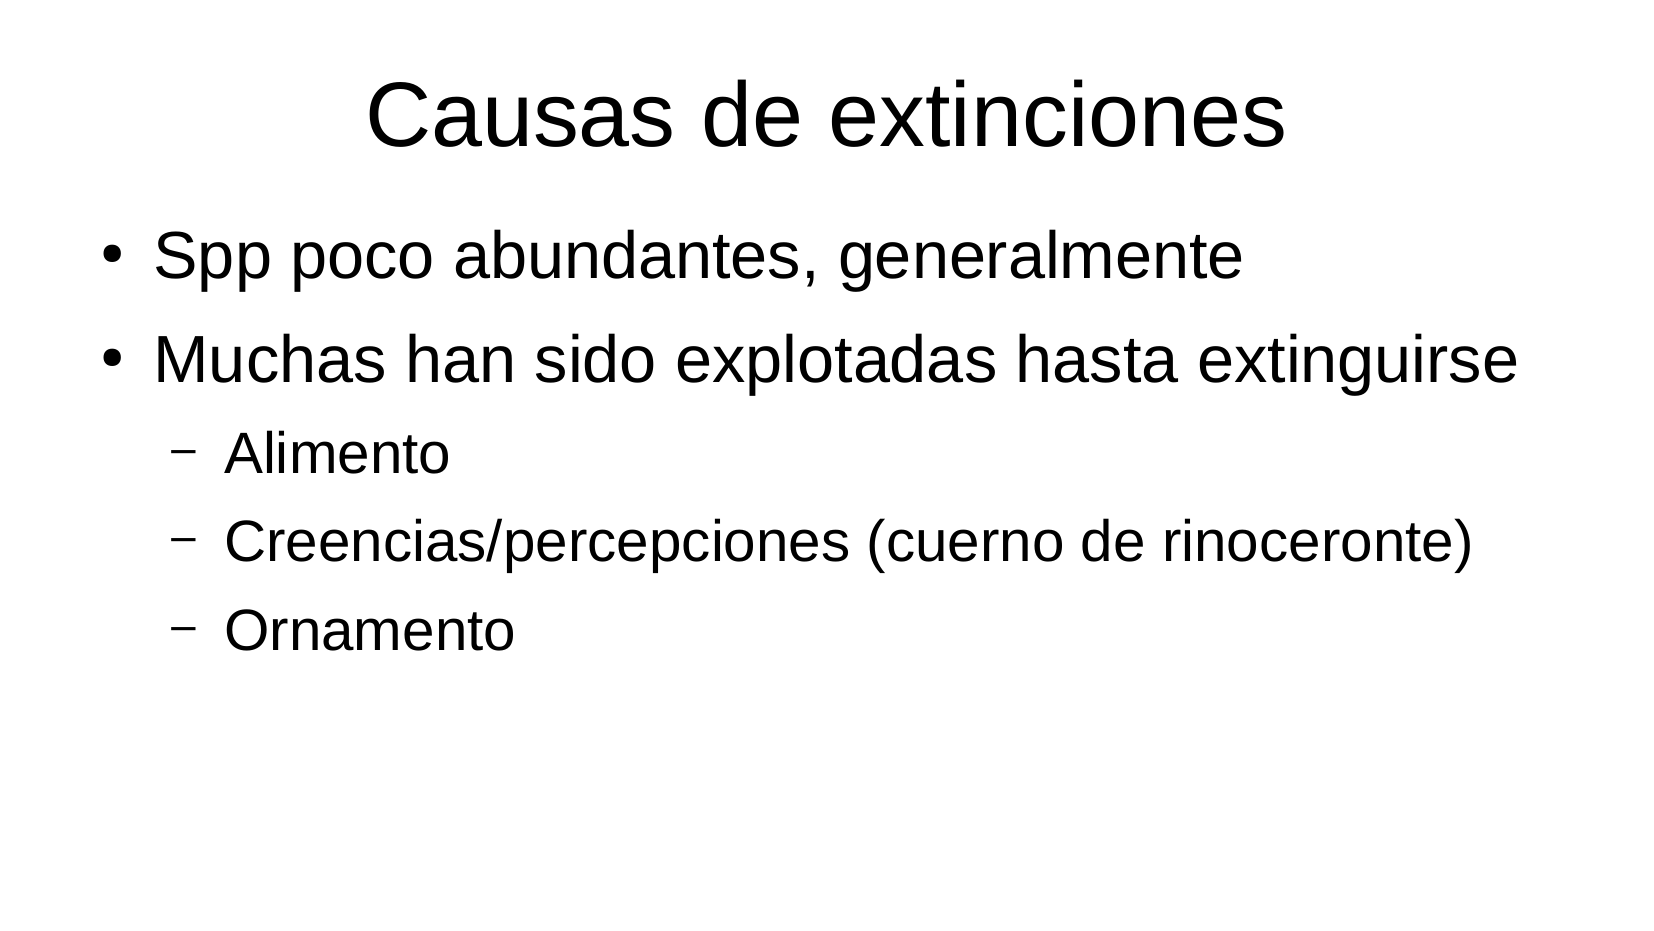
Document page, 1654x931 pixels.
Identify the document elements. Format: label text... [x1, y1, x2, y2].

title Causas de extinciones [82, 37, 1571, 193]
list Spp poco abundantes, generalmente Muchas han sido explotadas hasta extinguirse Alimento Creencias/percepciones (cuerno de rinoceronte) Ornamento [82, 217, 1571, 758]
